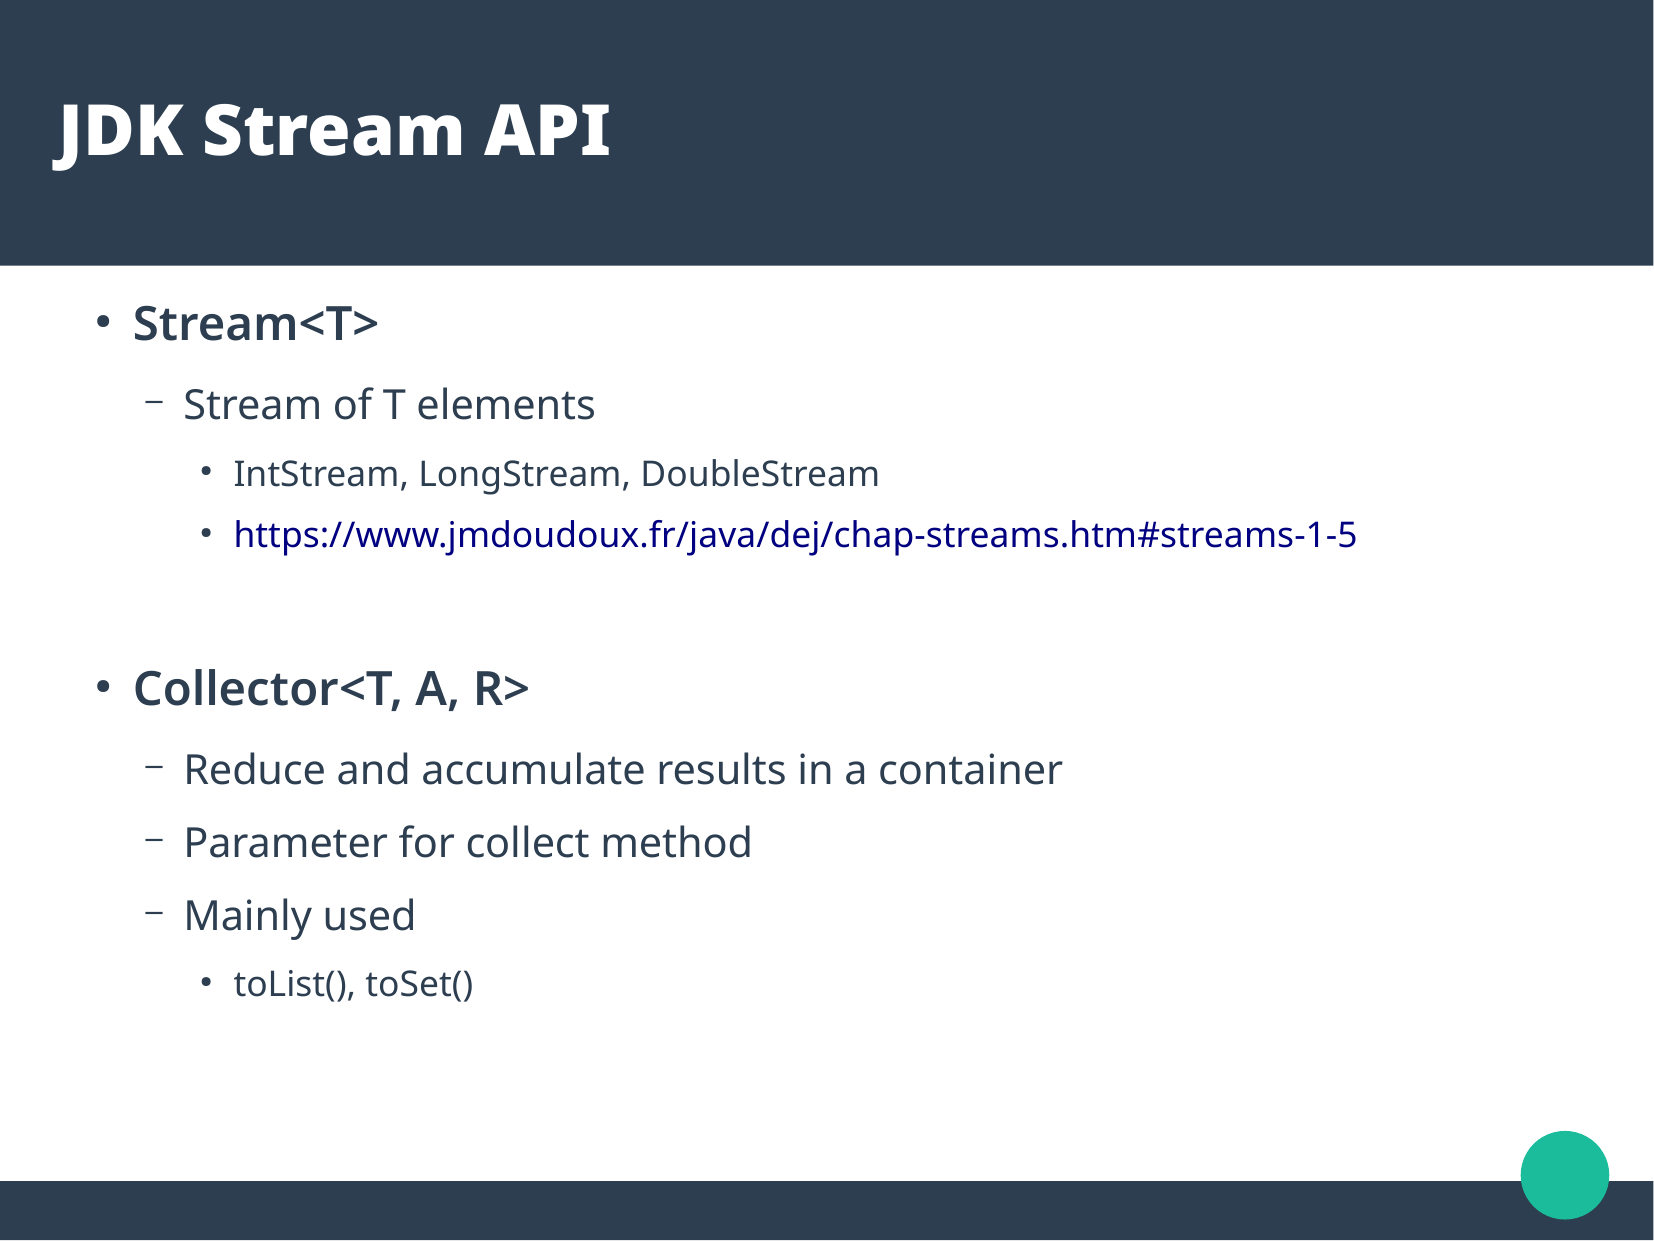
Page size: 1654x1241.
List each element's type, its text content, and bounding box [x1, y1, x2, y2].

title JDK Stream API [59, 49, 1595, 207]
list Stream<T> Stream of T elements IntStream, LongStream, DoubleStream https://www.jmdoudoux.fr/java/dej/chap-streams.htm#streams-1-5 Collector<T, A, R> Reduce and accumulate results in a container Parameter for collect method Mainly used toList(), toSet() [82, 290, 1606, 1010]
